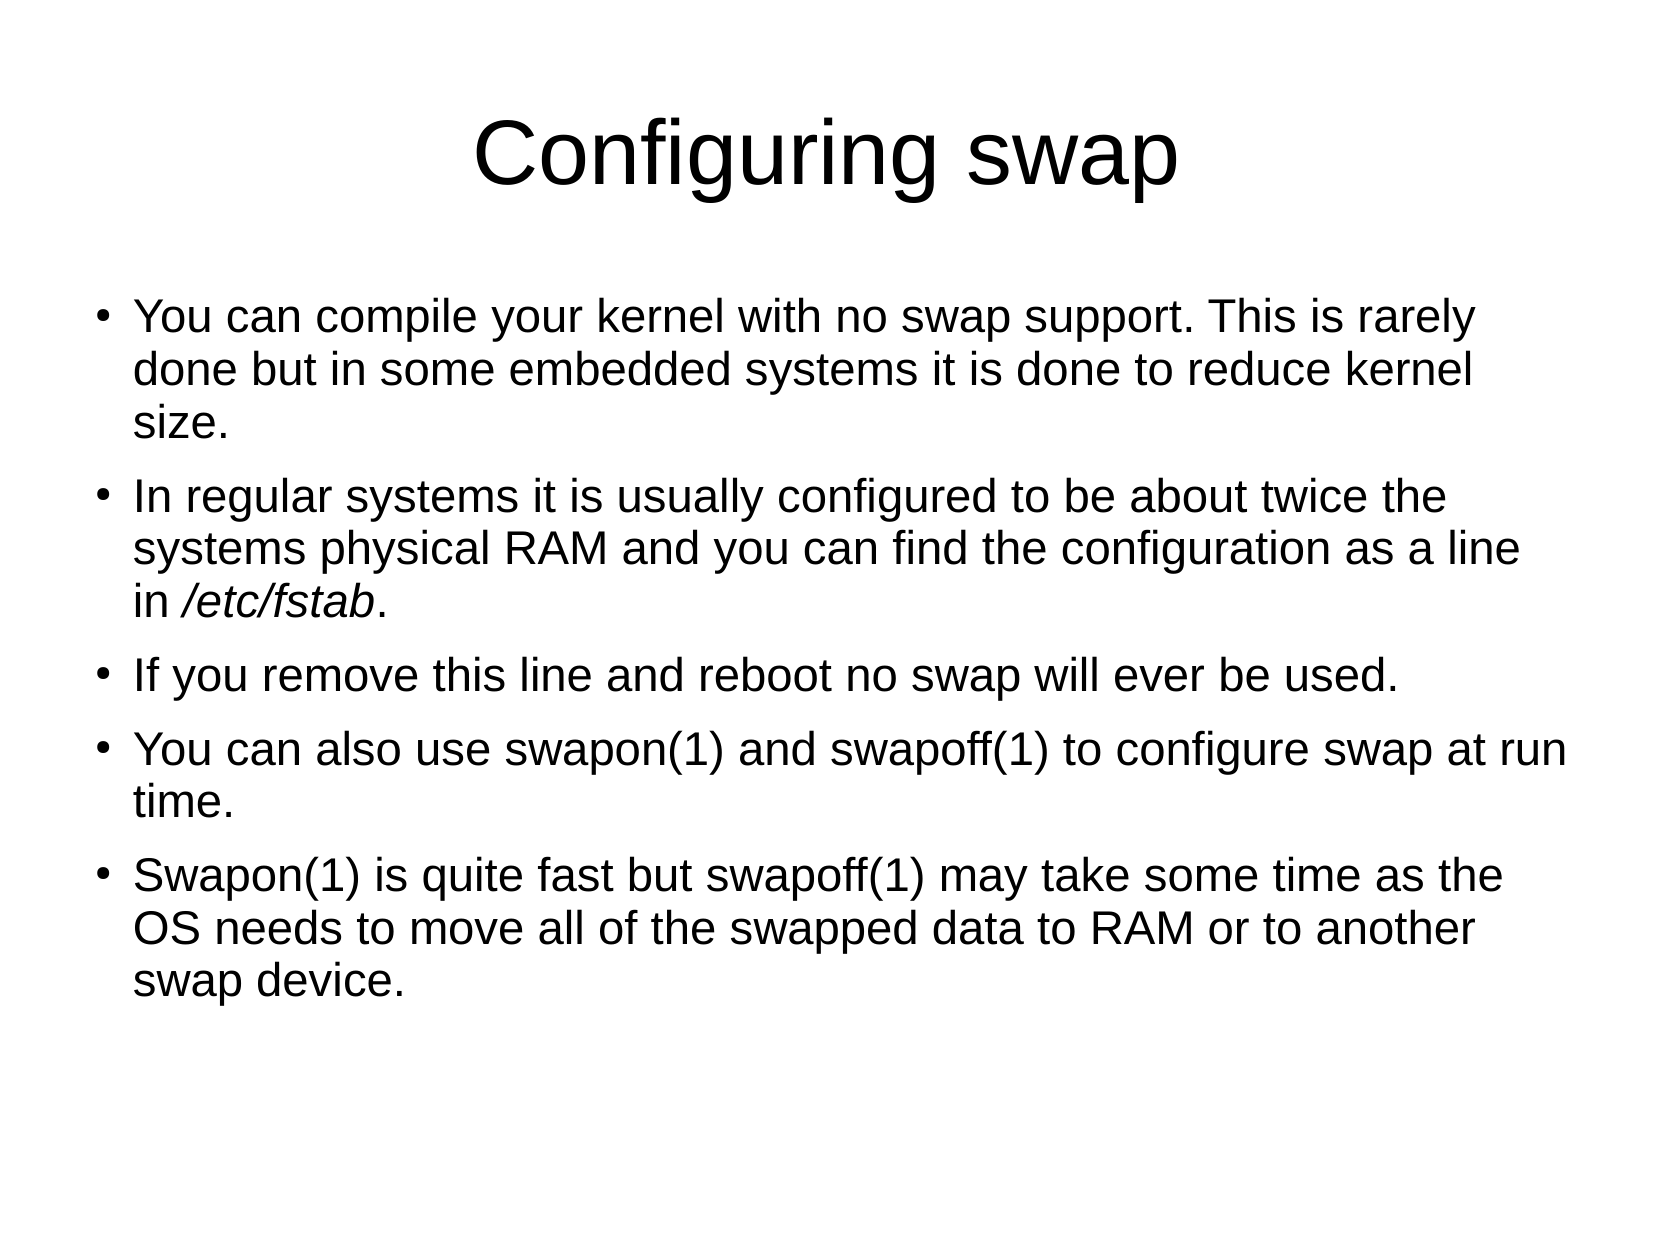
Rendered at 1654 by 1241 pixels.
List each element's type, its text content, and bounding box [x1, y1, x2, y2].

list You can compile your kernel with no swap support. This is rarely done but in some embedded systems it is done to reduce kernel size. In regular systems it is usually configured to be about twice the systems physical RAM and you can find the configuration as a line in /etc/fstab. If you remove this line and reboot no swap will ever be used. You can also use swapon(1) and swapoff(1) to configure swap at run time. Swapon(1) is quite fast but swapoff(1) may take some time as the OS needs to move all of the swapped data to RAM or to another swap device. [82, 290, 1571, 1010]
title Configuring swap [82, 49, 1571, 257]
